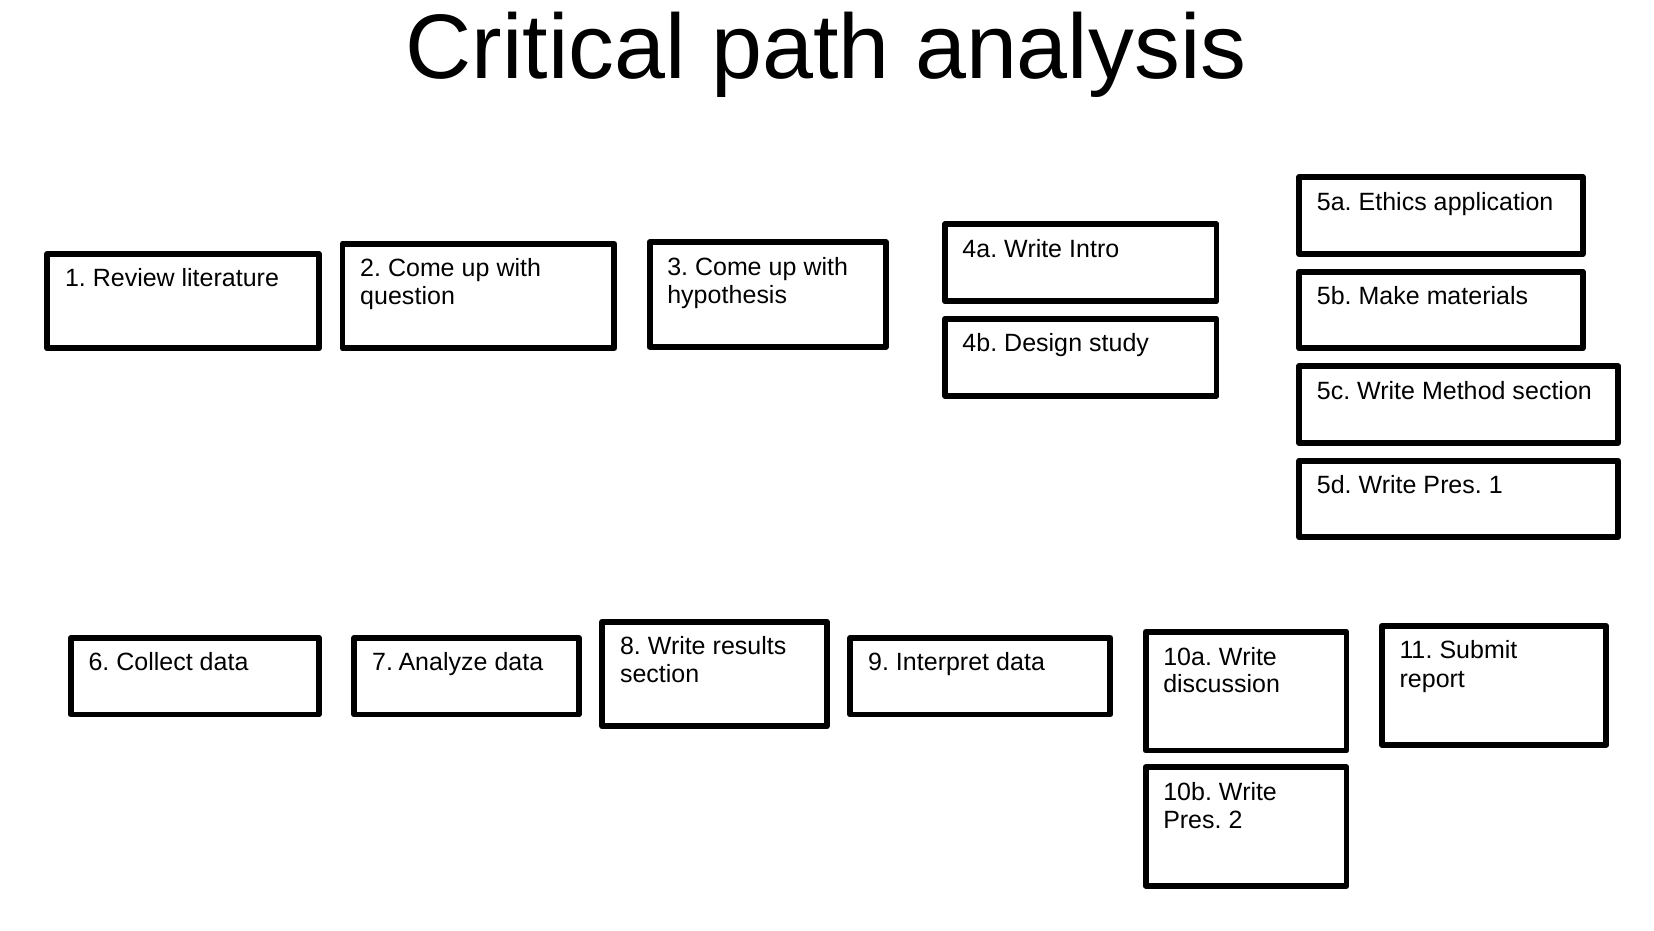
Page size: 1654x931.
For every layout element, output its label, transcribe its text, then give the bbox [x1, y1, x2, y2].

text_box 5d. Write Pres. 1 [1299, 460, 1619, 538]
text_box 7. Analyze data [354, 637, 579, 715]
text_box 3. Come up with hypothesis [649, 242, 886, 347]
text_box 2. Come up with question [342, 243, 615, 349]
text_box 5c. Write Method section [1299, 366, 1619, 443]
text_box 8. Write results section [602, 621, 827, 727]
text_box 1. Review literature [47, 253, 319, 349]
text_box 11. Submit report [1381, 625, 1607, 745]
text_box 5a. Ethics application [1299, 177, 1583, 254]
title Critical path analysis [82, 0, 1571, 99]
text_box 6. Collect data [70, 637, 319, 715]
text_box 10a. Write discussion [1145, 631, 1347, 751]
text_box 5b. Make materials [1299, 271, 1583, 349]
text_box 10b. Write Pres. 2 [1145, 767, 1347, 886]
text_box 4a. Write Intro [944, 224, 1217, 302]
text_box 4b. Design study [944, 318, 1217, 396]
text_box 9. Interpret data [850, 637, 1111, 715]
